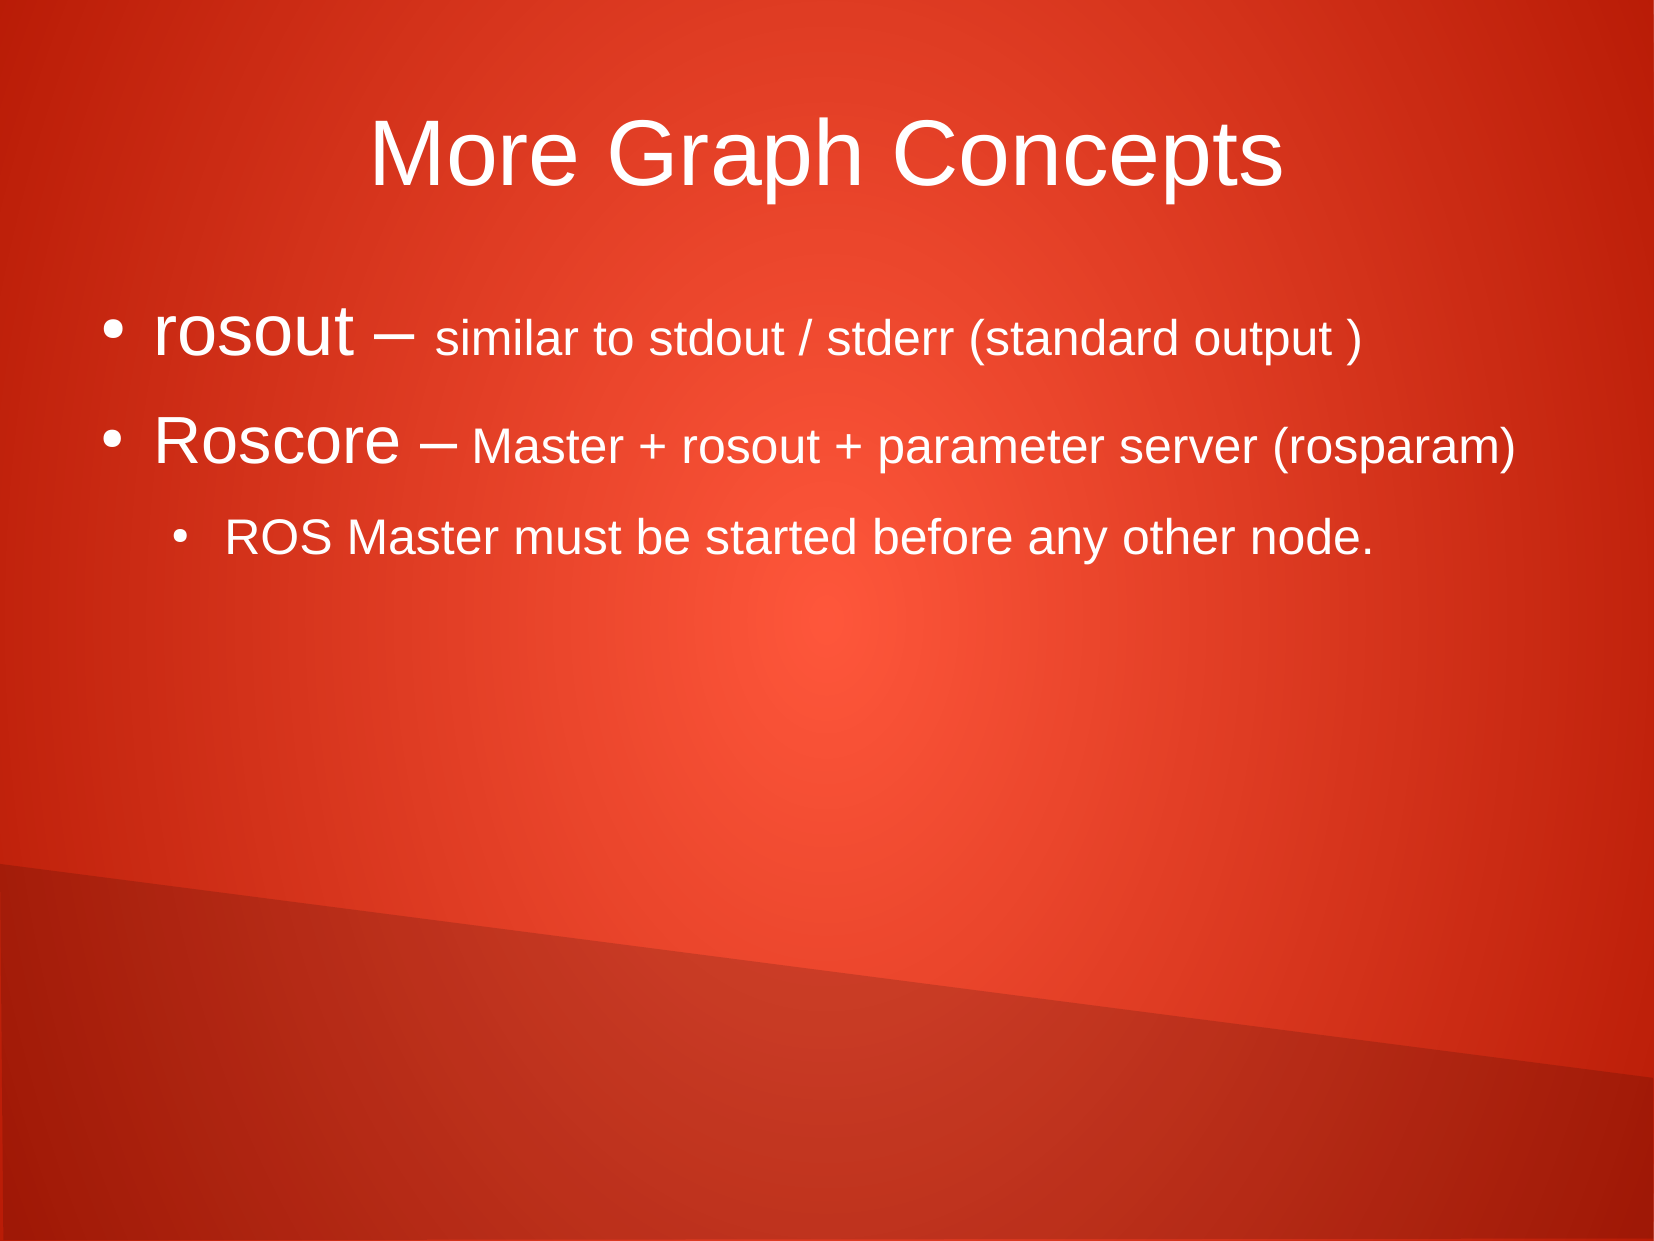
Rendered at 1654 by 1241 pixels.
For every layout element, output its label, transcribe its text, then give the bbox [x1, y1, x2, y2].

title More Graph Concepts [82, 49, 1571, 257]
list rosout – similar to stdout / stderr (standard output ) Roscore – Master + rosout + parameter server (rosparam) ROS Master must be started before any other node. [82, 290, 1538, 1241]
